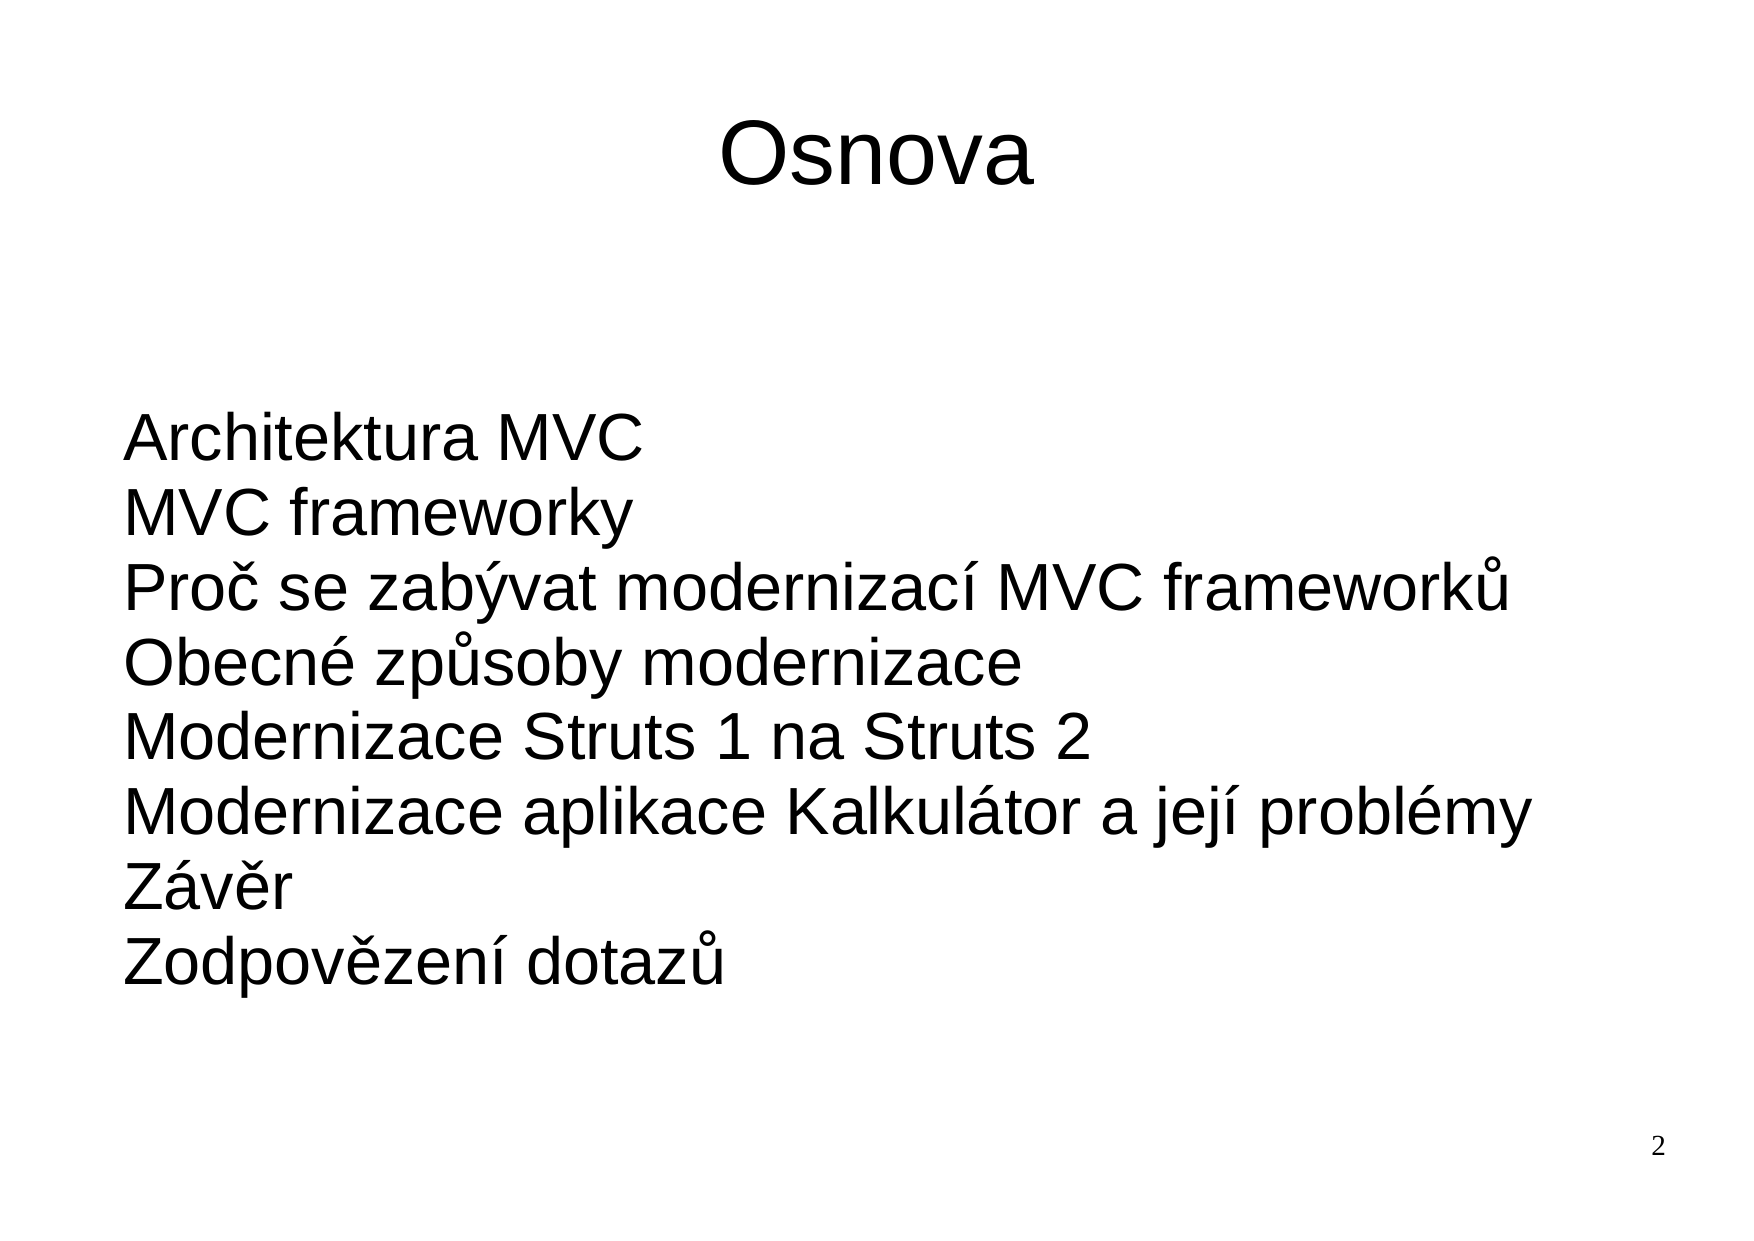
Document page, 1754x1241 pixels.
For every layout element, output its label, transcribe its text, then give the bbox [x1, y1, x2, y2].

subtitle Architektura MVC MVC frameworky Proč se zabývat modernizací MVC frameworků Obecné způsoby modernizace Modernizace Struts 1 na Struts 2 Modernizace aplikace Kalkulátor a její problémy Závěr Zodpovězení dotazů [87, 297, 1667, 1102]
title Osnova [87, 56, 1667, 250]
